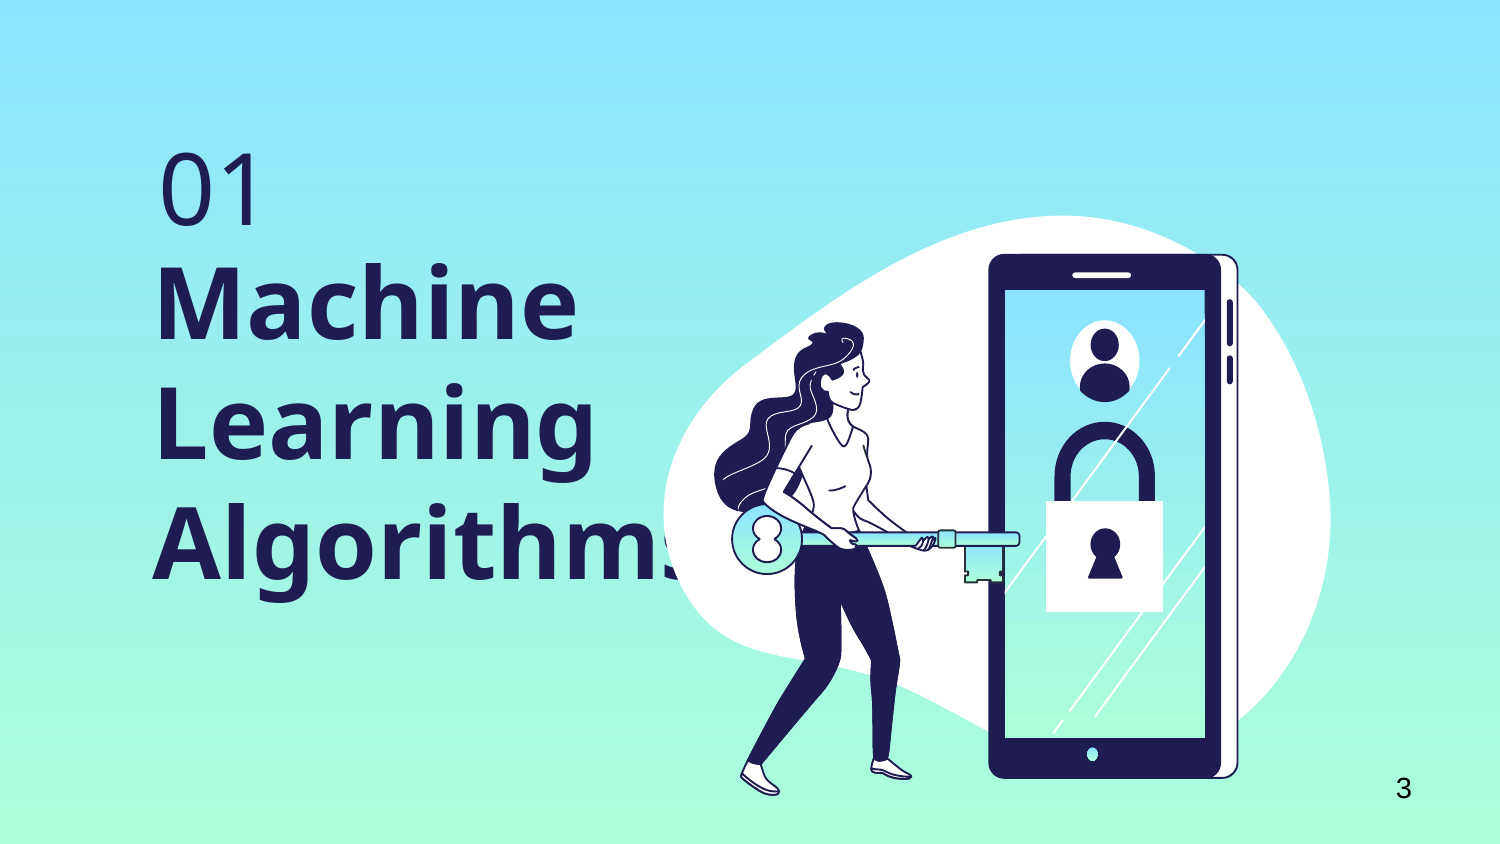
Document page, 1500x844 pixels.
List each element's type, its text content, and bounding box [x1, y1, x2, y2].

title Machine Learning Algorithms [137, 342, 774, 617]
text_box 3 [1380, 761, 1450, 812]
text_box [663, 215, 1331, 796]
title 01 [143, 129, 580, 260]
